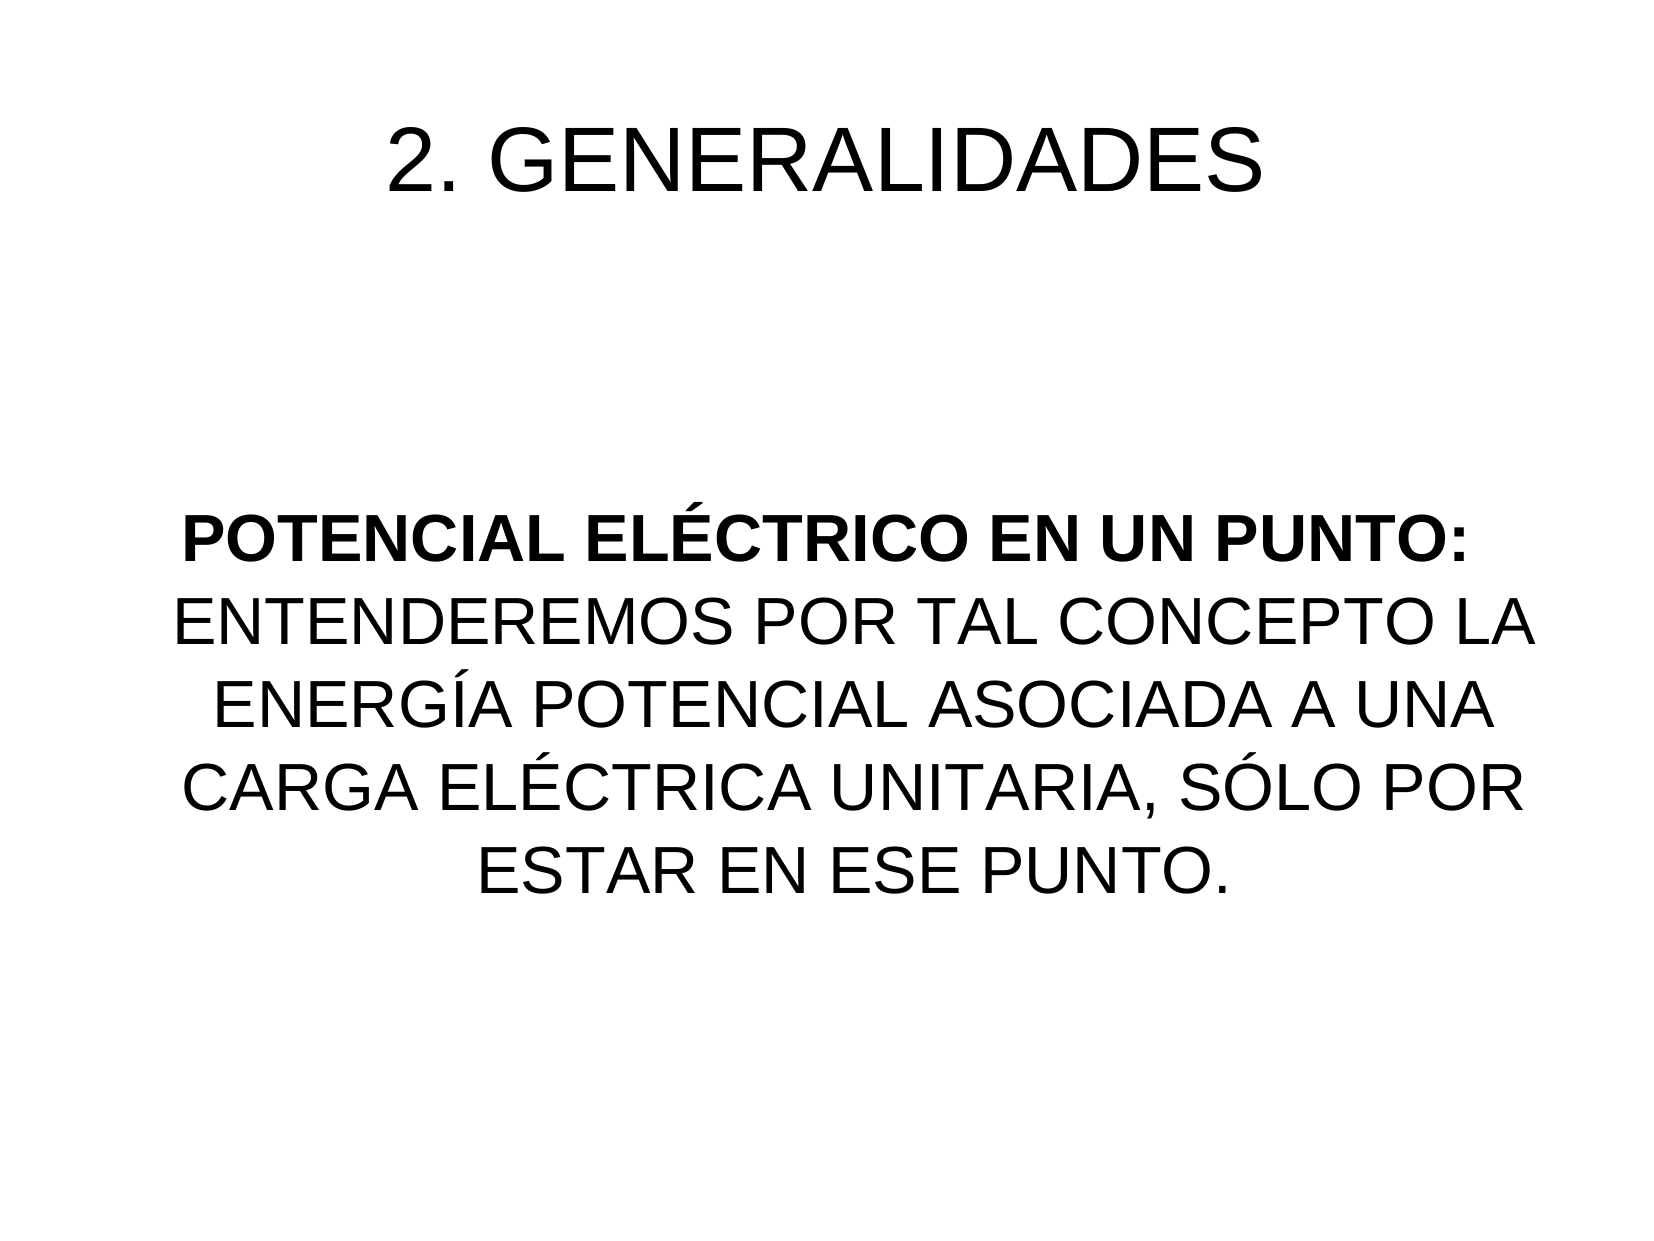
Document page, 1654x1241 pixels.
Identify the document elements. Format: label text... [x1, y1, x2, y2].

subtitle POTENCIAL ELÉCTRICO EN UN PUNTO: ENTENDEREMOS POR TAL CONCEPTO LA ENERGÍA POTENCIAL ASOCIADA A UNA CARGA ELÉCTRICA UNITARIA, SÓLO POR ESTAR EN ESE PUNTO. [82, 290, 1571, 1109]
title 2. GENERALIDADES [82, 38, 1571, 268]
